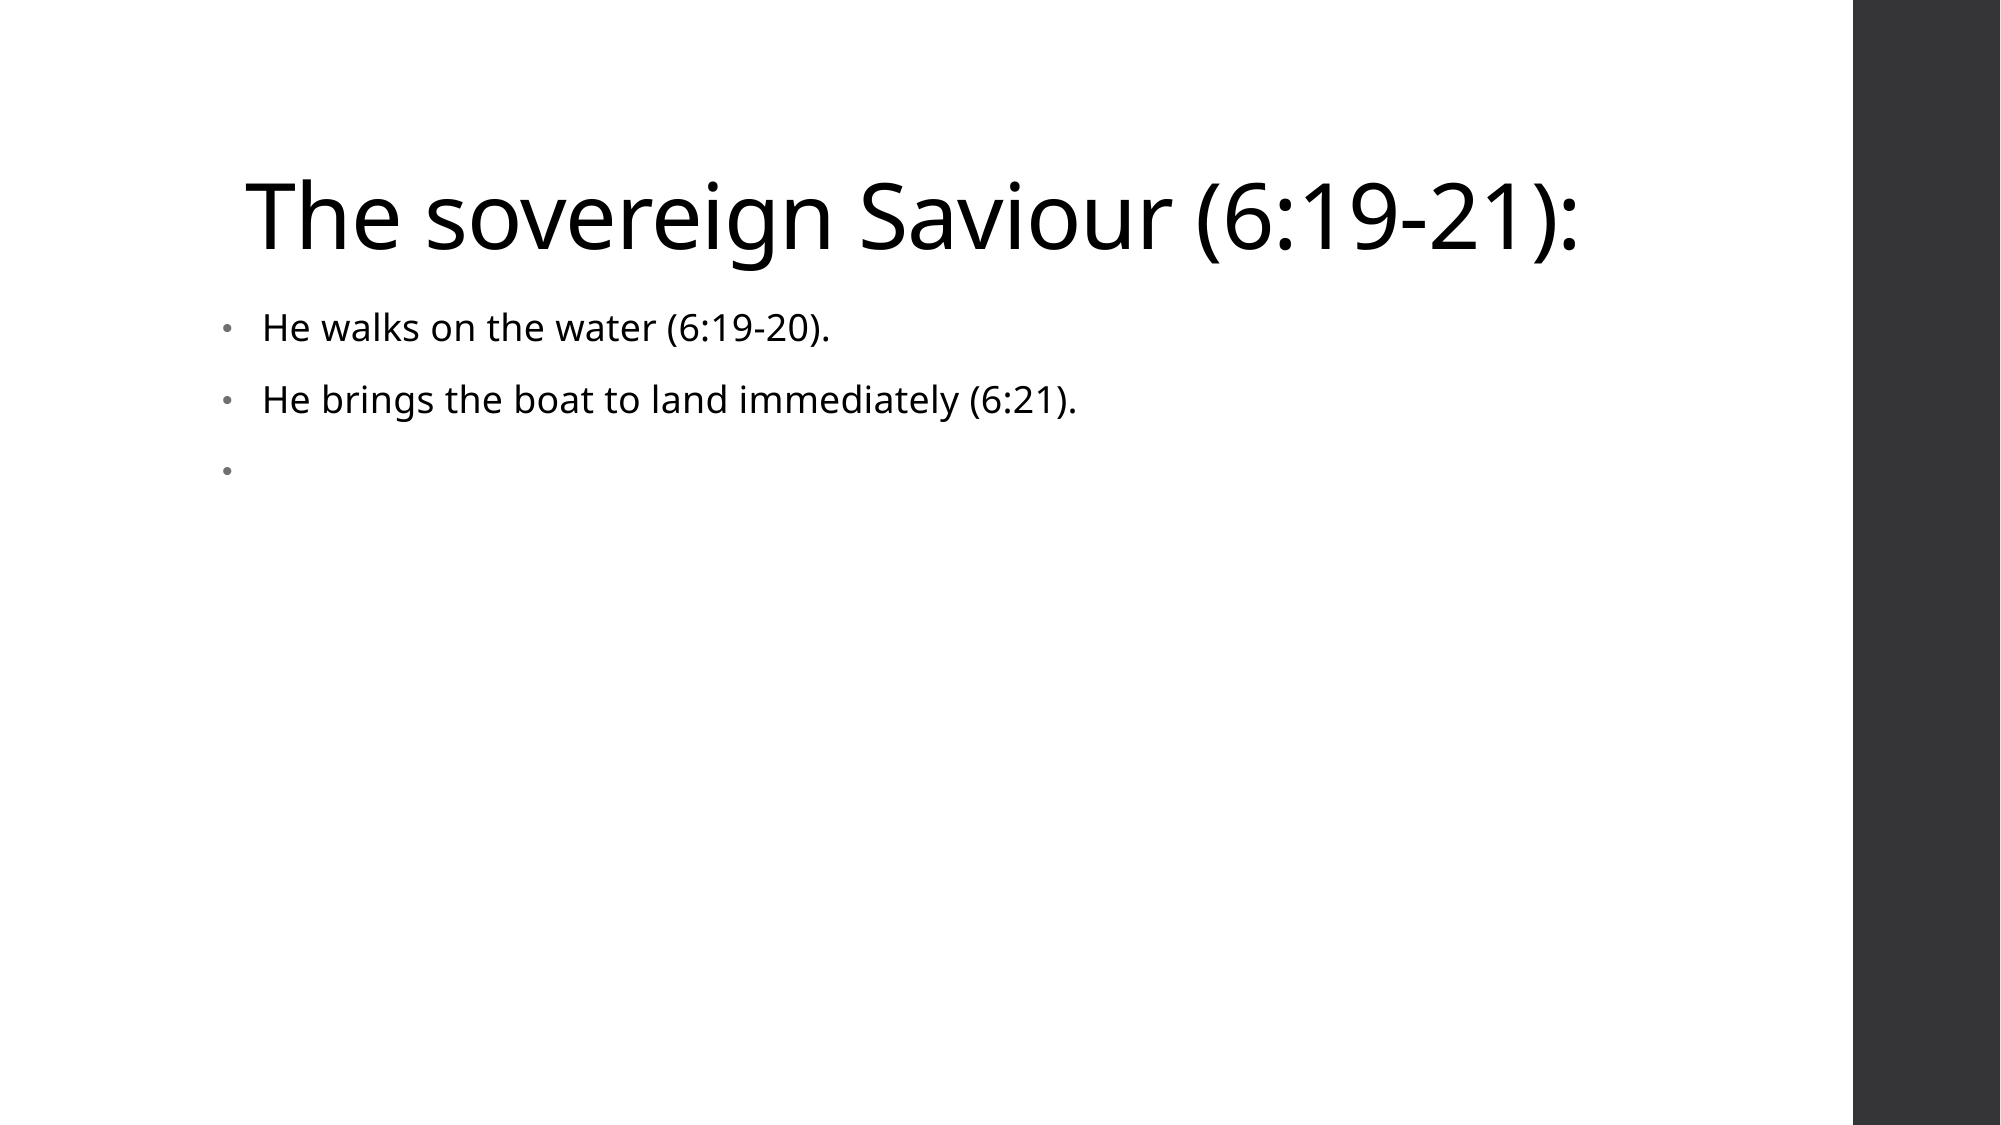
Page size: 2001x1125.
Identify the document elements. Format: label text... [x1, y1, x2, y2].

list He walks on the water (6:19-20). He brings the boat to land immediately (6:21). [206, 299, 1617, 1014]
title The sovereign Saviour (6:19-21): [206, 60, 1797, 278]
